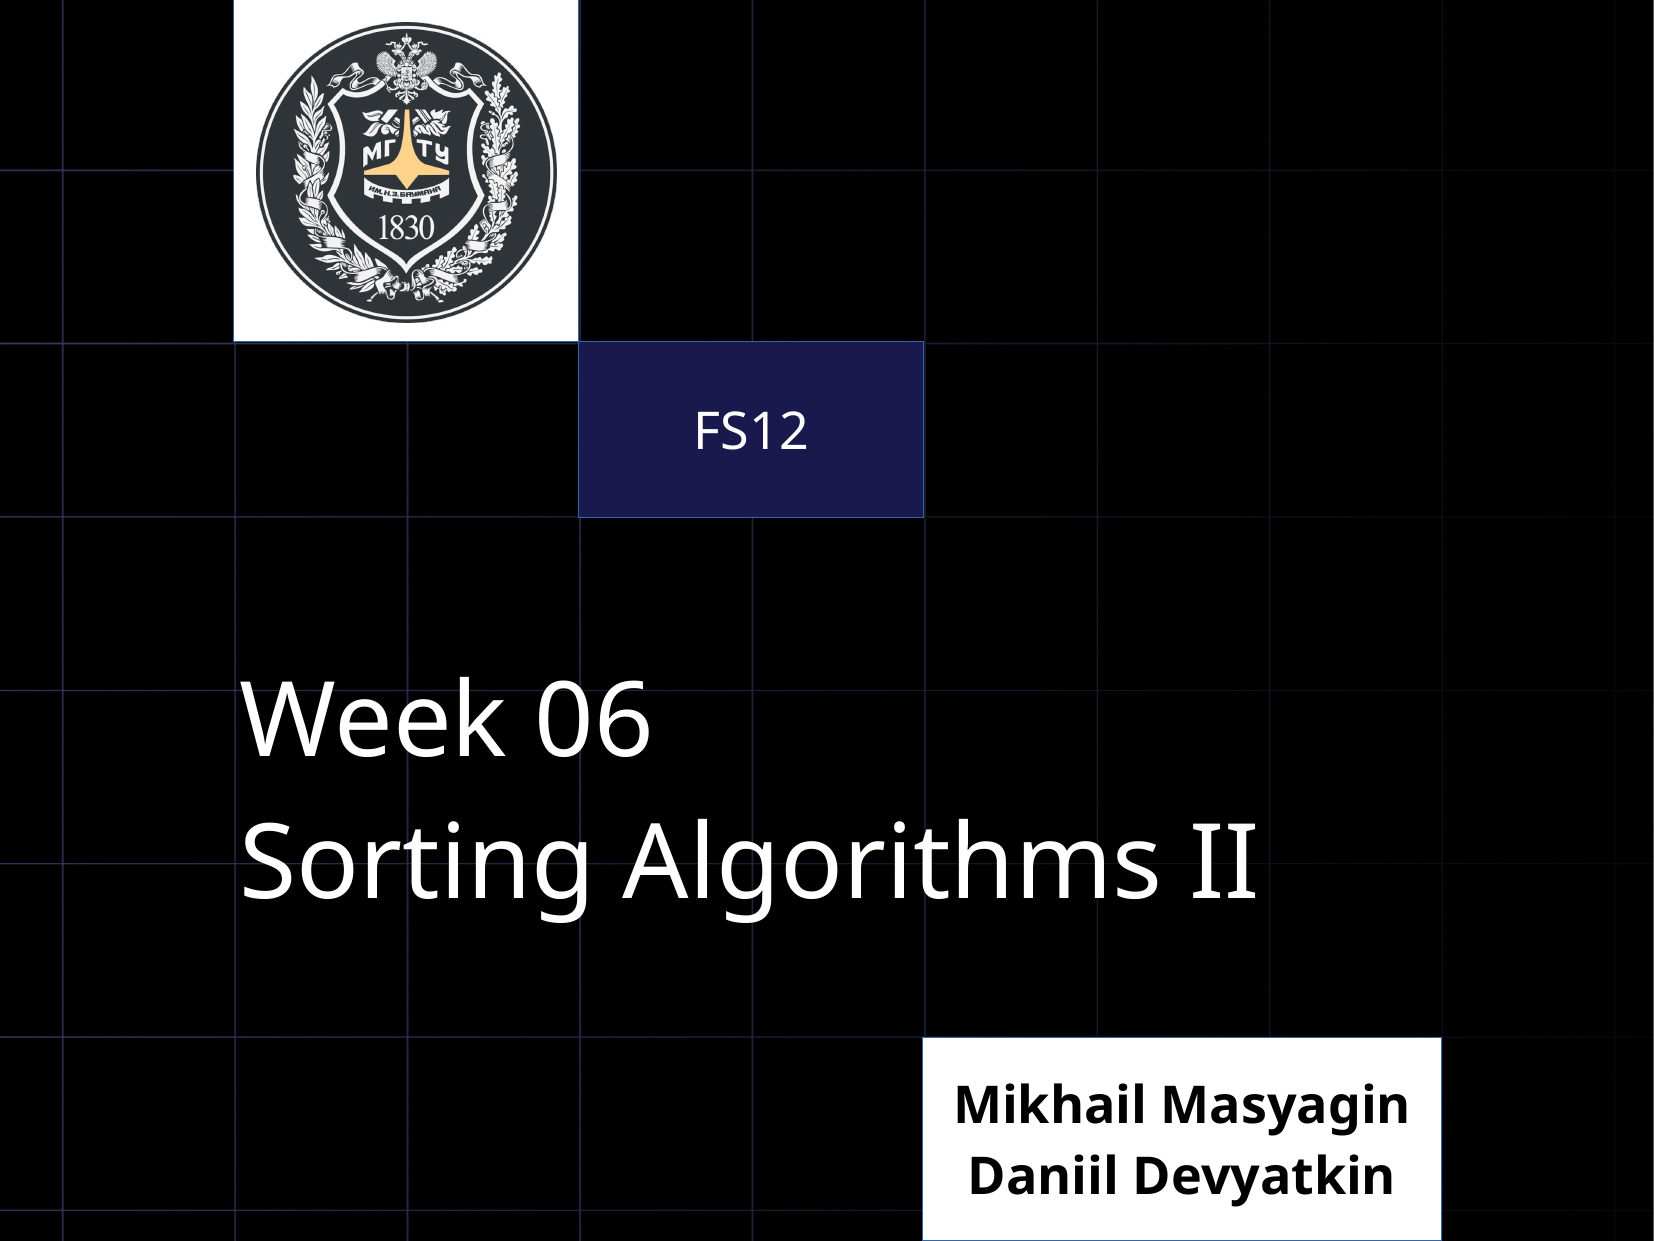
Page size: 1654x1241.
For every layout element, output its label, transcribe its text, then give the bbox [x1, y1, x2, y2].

picture [256, 22, 557, 323]
picture [0, 0, 1654, 1241]
text_box Week 06 Sorting Algorithms II [225, 637, 1217, 861]
text_box FS12 [578, 341, 924, 518]
text_box [233, 0, 579, 342]
text_box Mikhail Masyagin Daniil Devyatkin [922, 1037, 1442, 1241]
